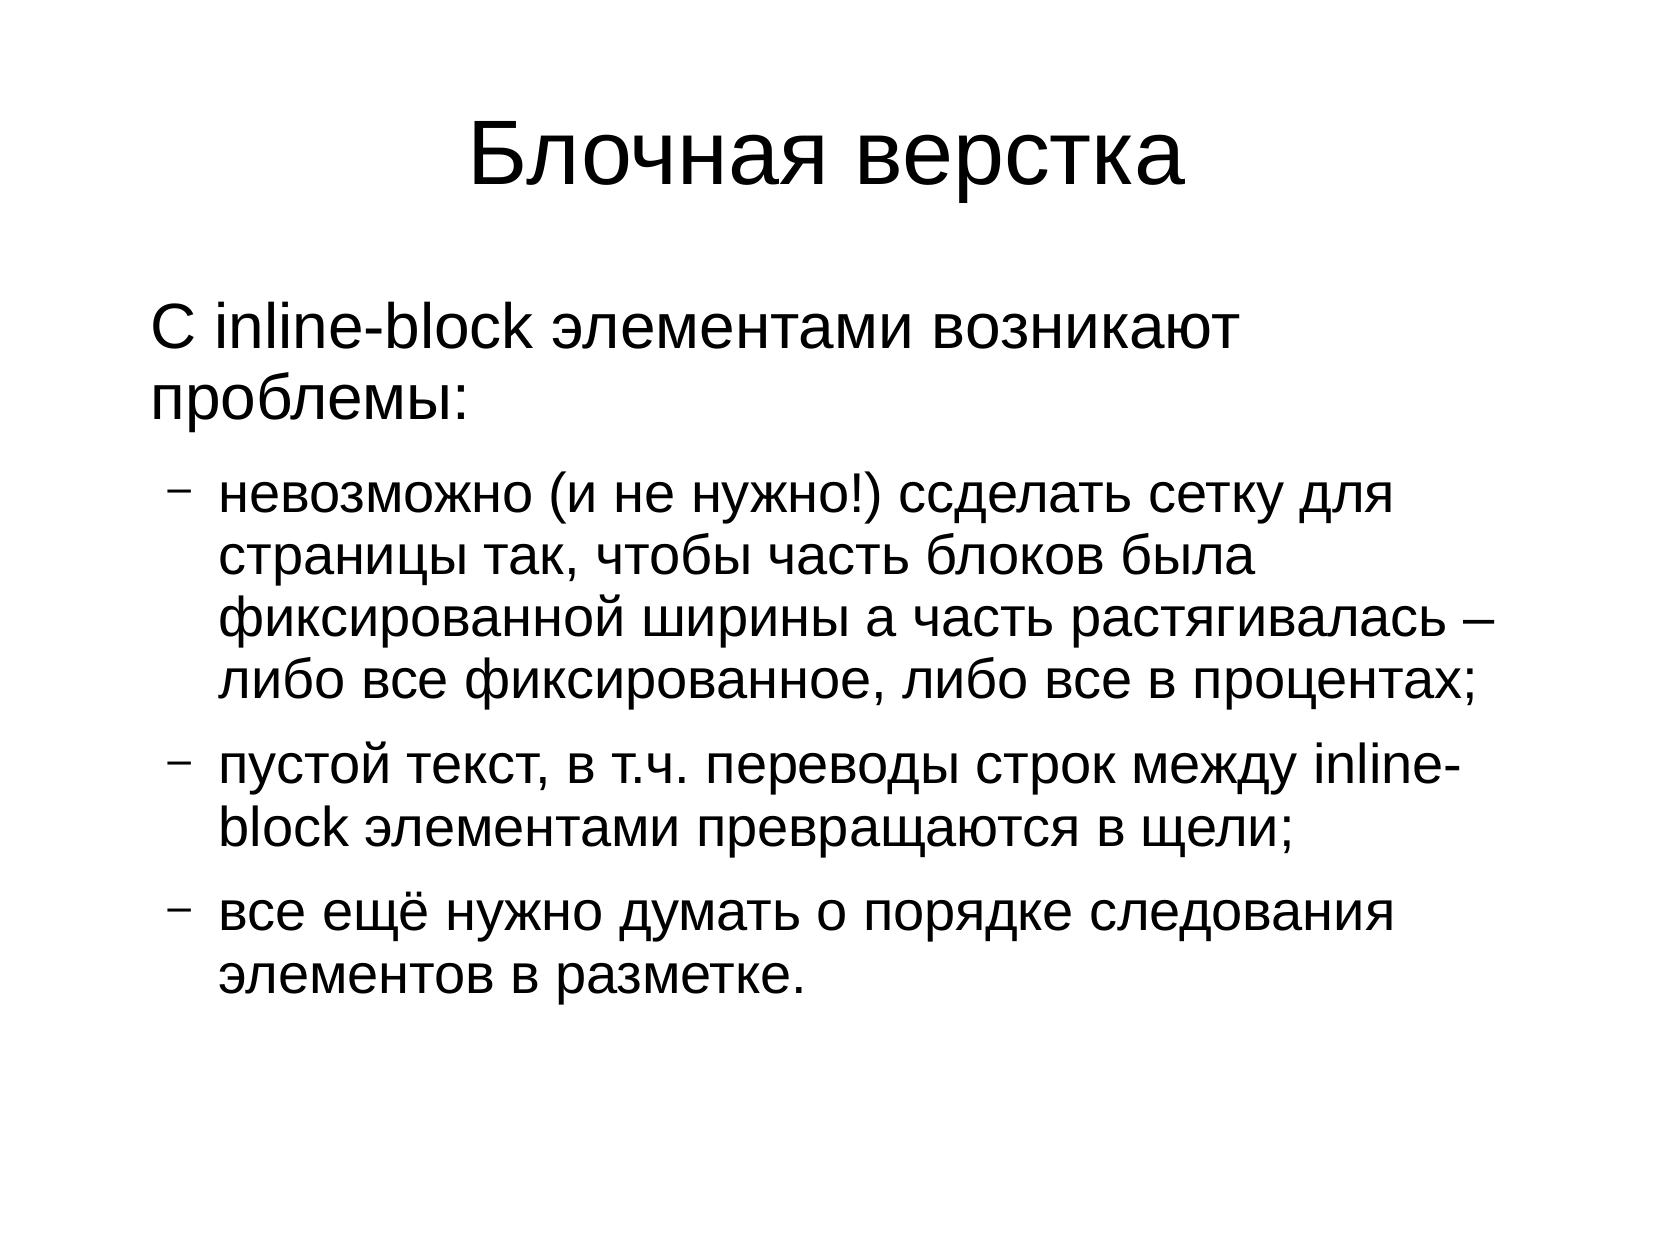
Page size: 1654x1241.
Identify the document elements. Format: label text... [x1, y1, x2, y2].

list С inline-block элементами возникают проблемы: невозможно (и не нужно!) cсделать сетку для страницы так, чтобы часть блоков была фиксированной ширины а часть растягивалась – либо все фиксированное, либо все в процентах; пустой текст, в т.ч. переводы строк между inline-block элементами превращаются в щели; все ещё нужно думать о порядке следования элементов в разметке. [82, 290, 1571, 1010]
title Блочная верстка [82, 49, 1571, 257]
